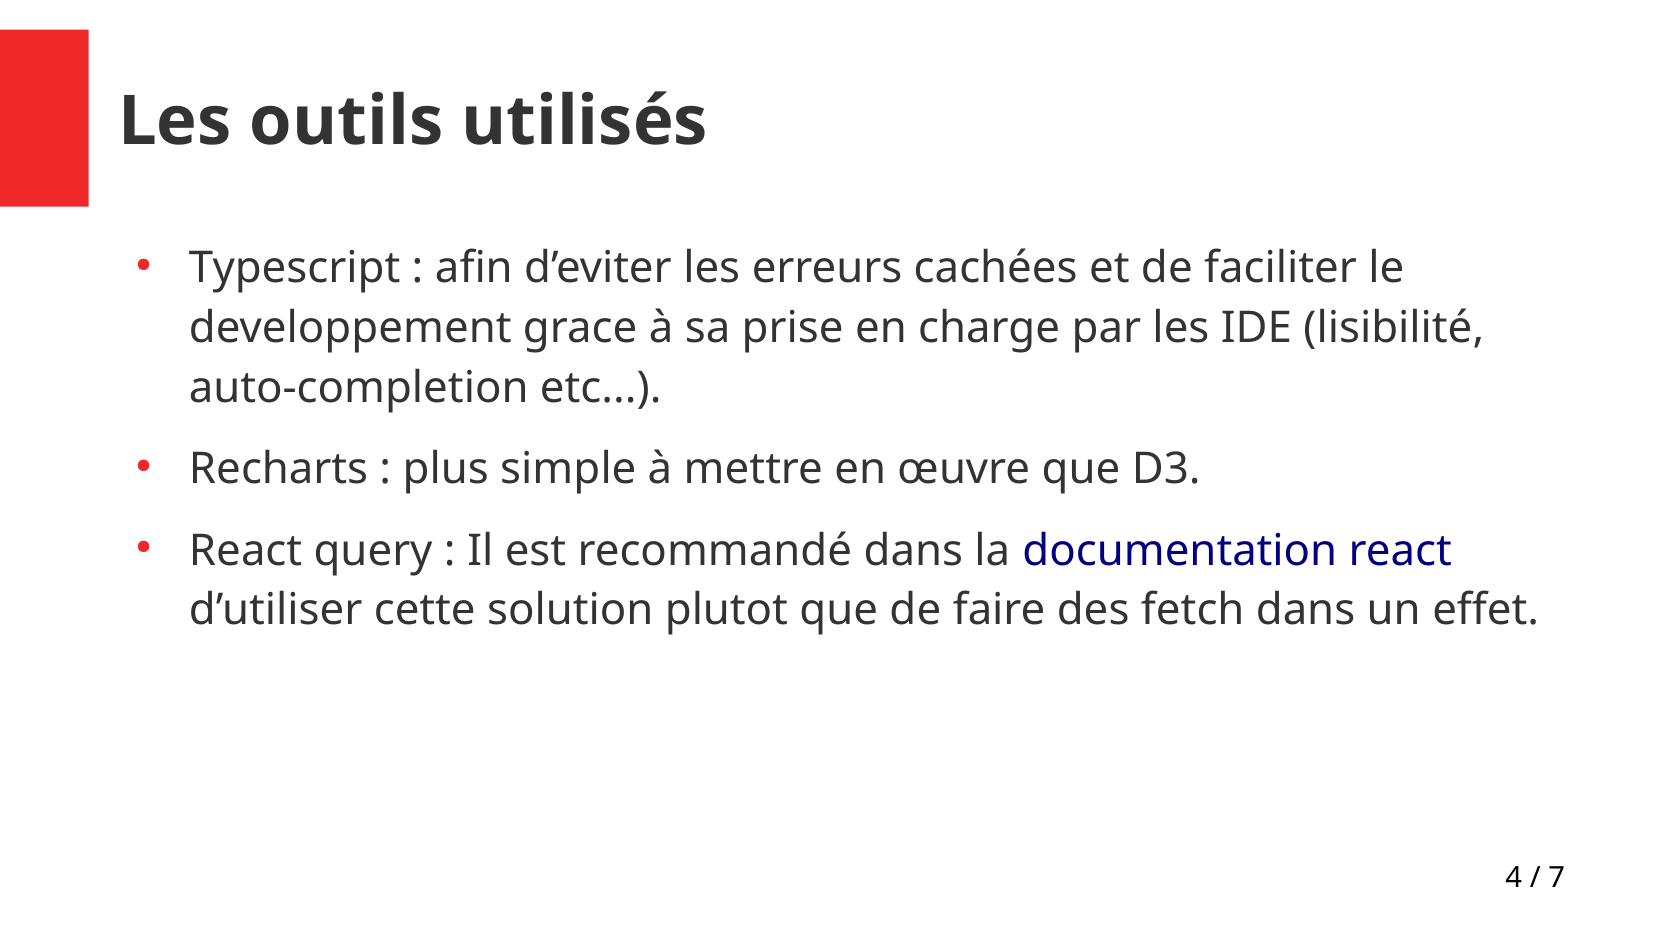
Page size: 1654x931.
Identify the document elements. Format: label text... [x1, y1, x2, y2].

title Les outils utilisés [118, 29, 1595, 207]
list Typescript : afin d’eviter les erreurs cachées et de faciliter le developpement grace à sa prise en charge par les IDE (lisibilité, auto-completion etc...). Recharts : plus simple à mettre en œuvre que D3. React query : Il est recommandé dans la documentation react d’utiliser cette solution plutot que de faire des fetch dans un effet. [118, 236, 1595, 798]
